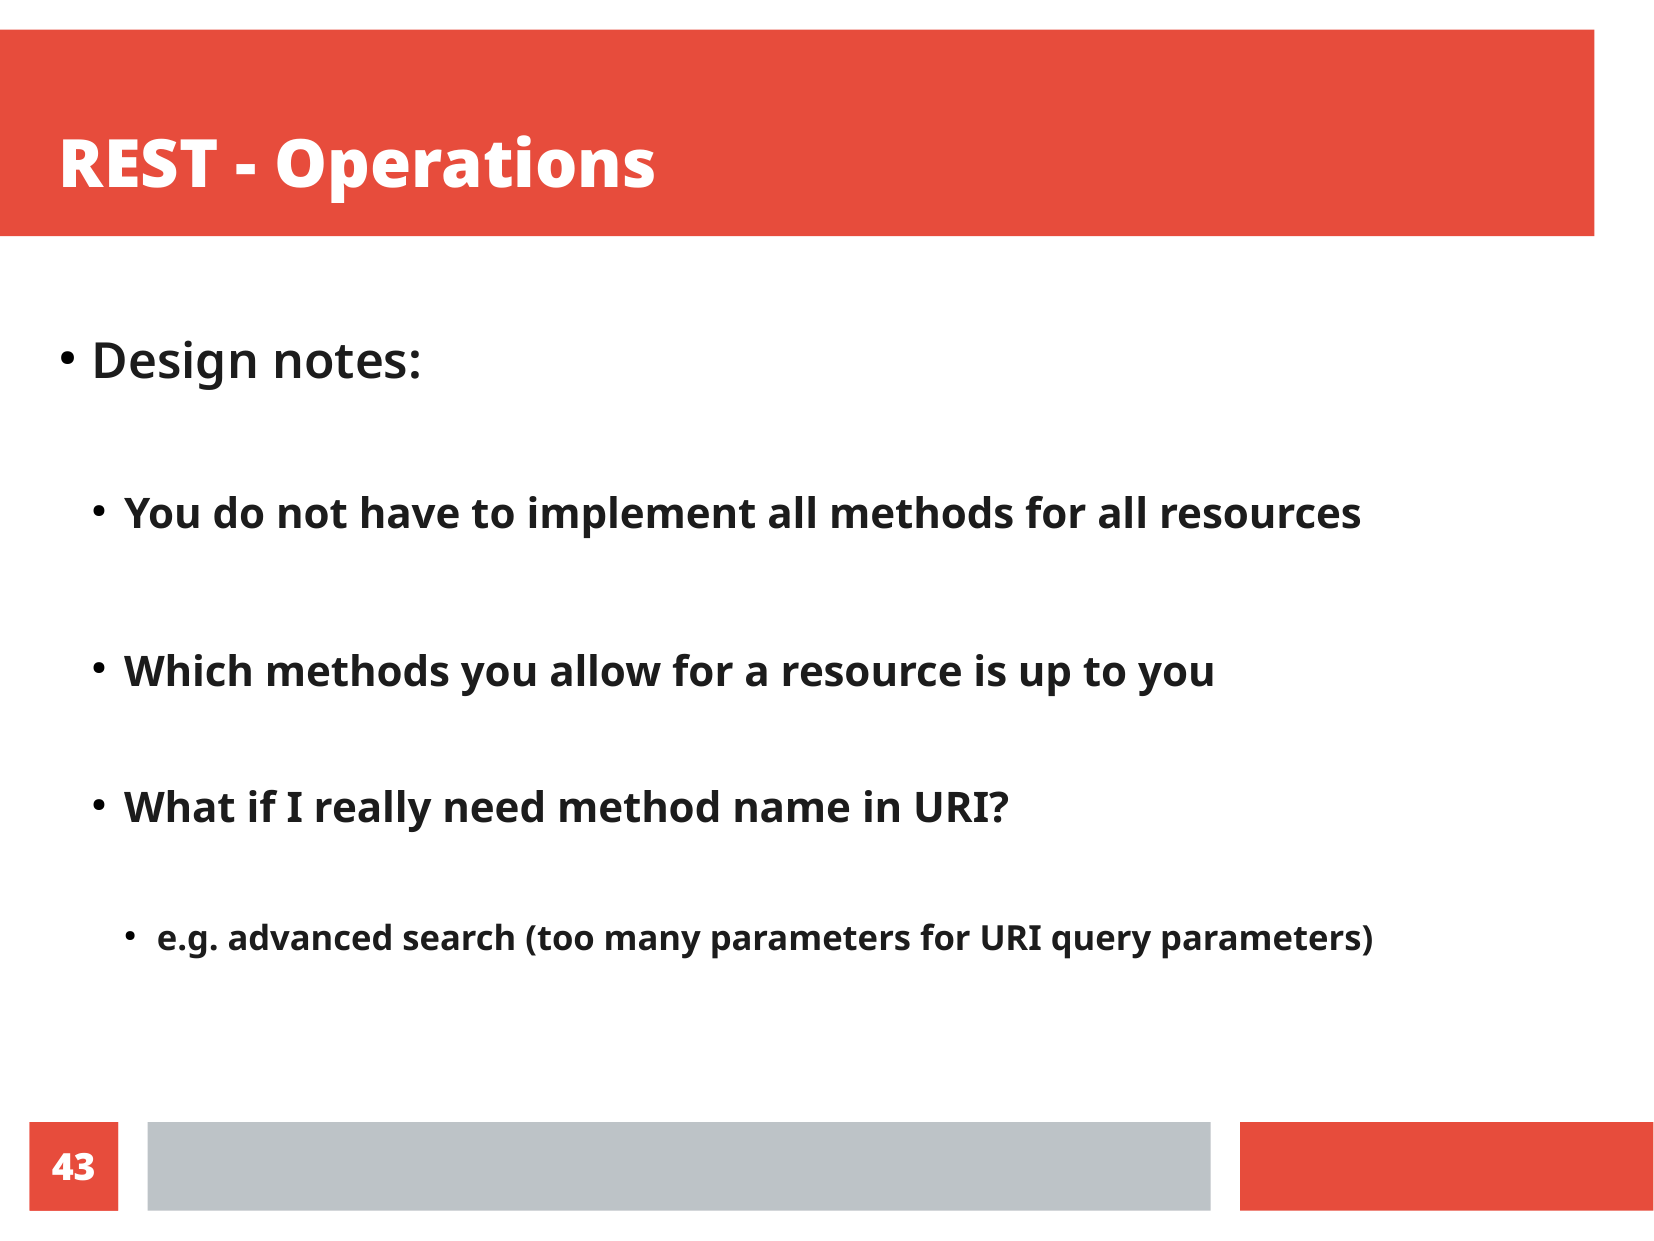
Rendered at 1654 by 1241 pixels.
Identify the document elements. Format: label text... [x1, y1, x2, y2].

title REST - Operations [59, 59, 1595, 207]
list Design notes: You do not have to implement all methods for all resources Which methods you allow for a resource is up to you What if I really need method name in URI? e.g. advanced search (too many parameters for URI query parameters) [59, 324, 1565, 1093]
